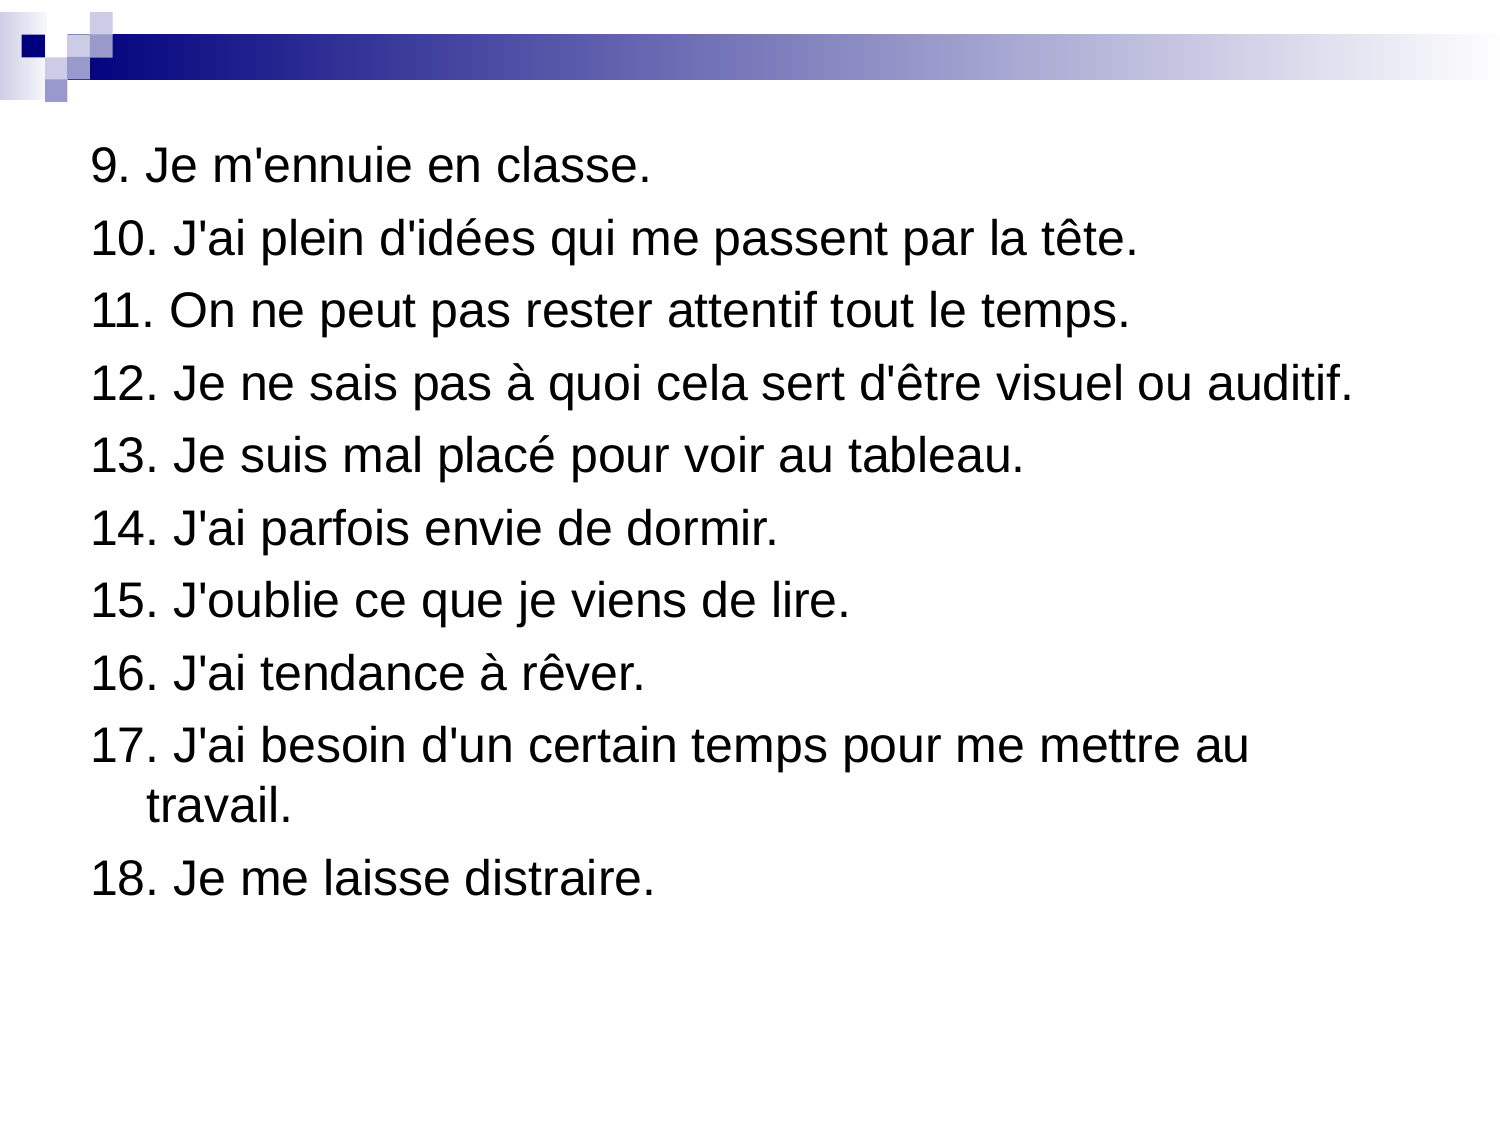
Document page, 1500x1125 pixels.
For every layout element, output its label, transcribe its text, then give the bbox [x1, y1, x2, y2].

list 9. Je m'ennuie en classe. 10. J'ai plein d'idées qui me passent par la tête. 11. On ne peut pas rester attentif tout le temps. 12. Je ne sais pas à quoi cela sert d'être visuel ou auditif. 13. Je suis mal placé pour voir au tableau. 14. J'ai parfois envie de dormir. 15. J'oublie ce que je viens de lire. 16. J'ai tendance à rêver. 17. J'ai besoin d'un certain temps pour me mettre au travail. 18. Je me laisse distraire. [75, 125, 1426, 1005]
